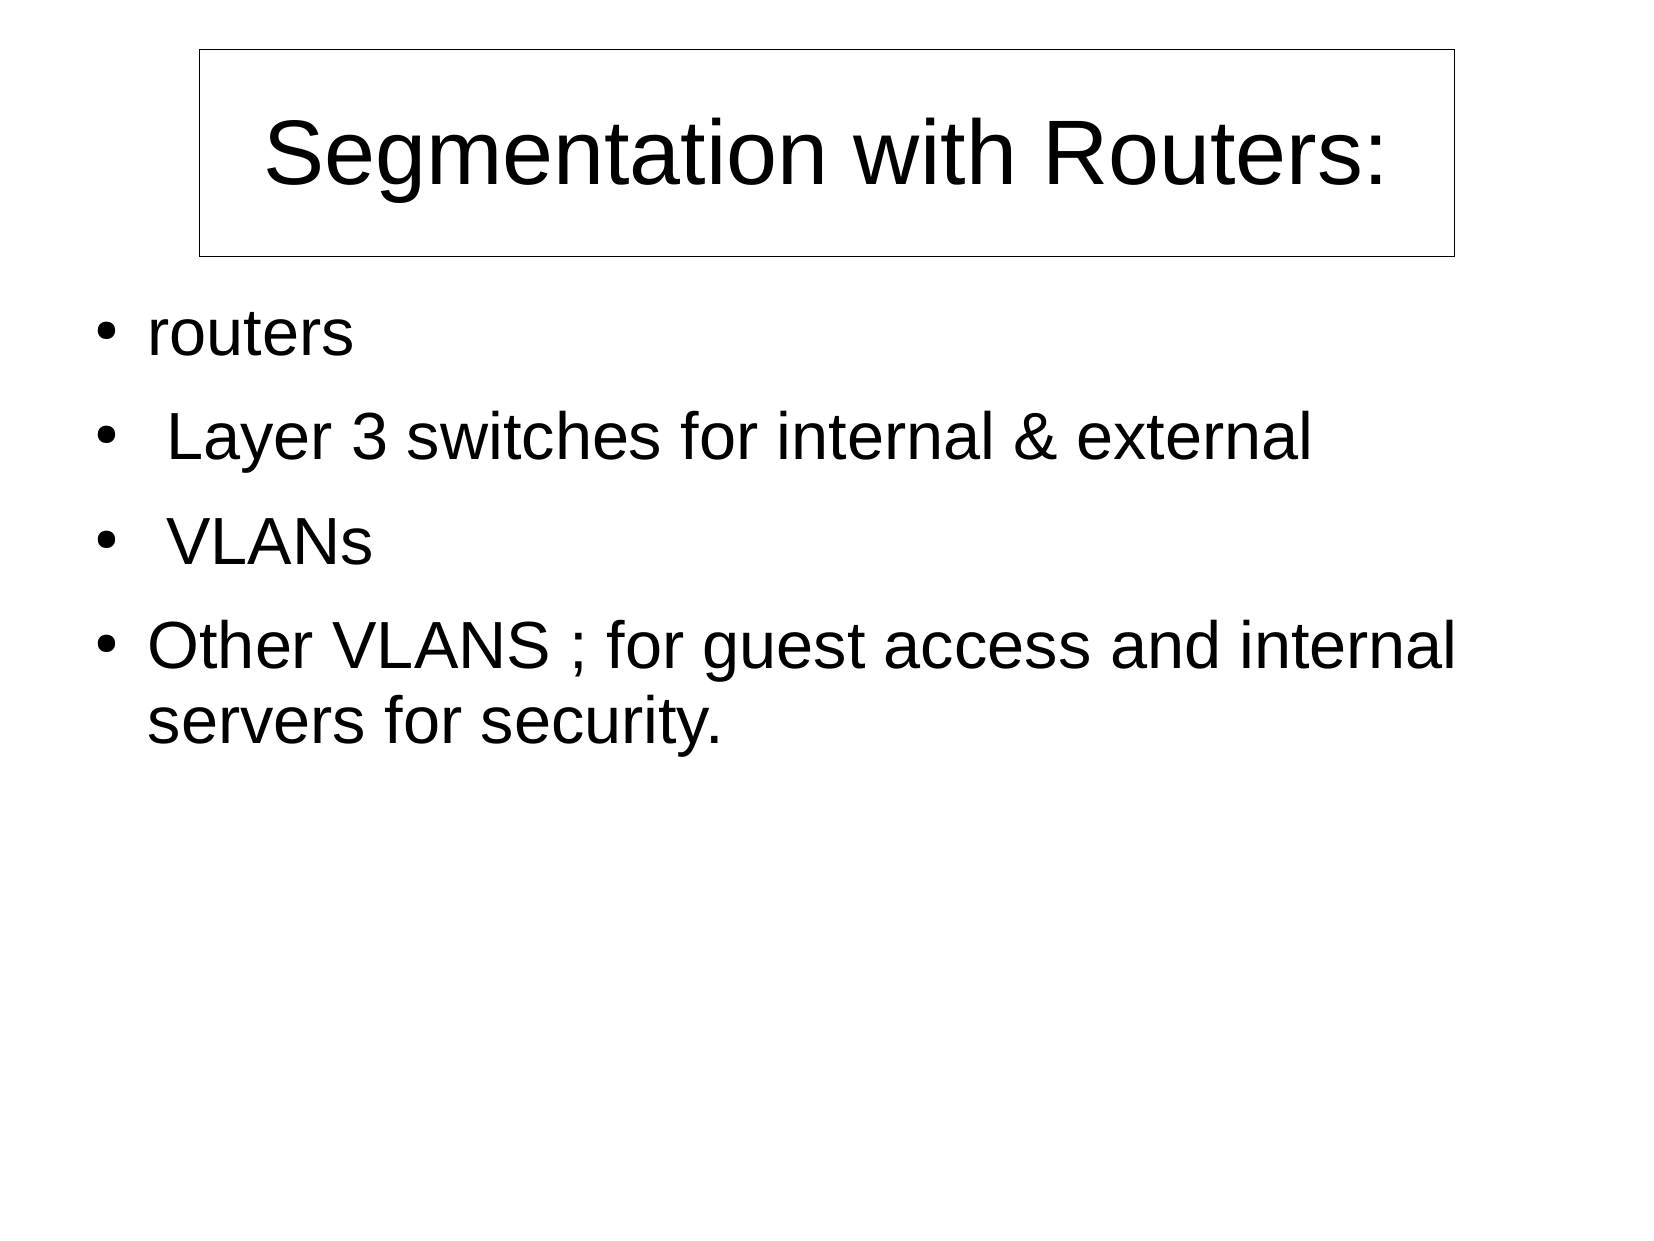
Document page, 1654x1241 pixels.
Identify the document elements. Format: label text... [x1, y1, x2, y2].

title Segmentation with Routers: [199, 49, 1455, 257]
list routers Layer 3 switches for internal & external VLANs Other VLANS ; for guest access and internal servers for security. [76, 295, 1565, 1015]
